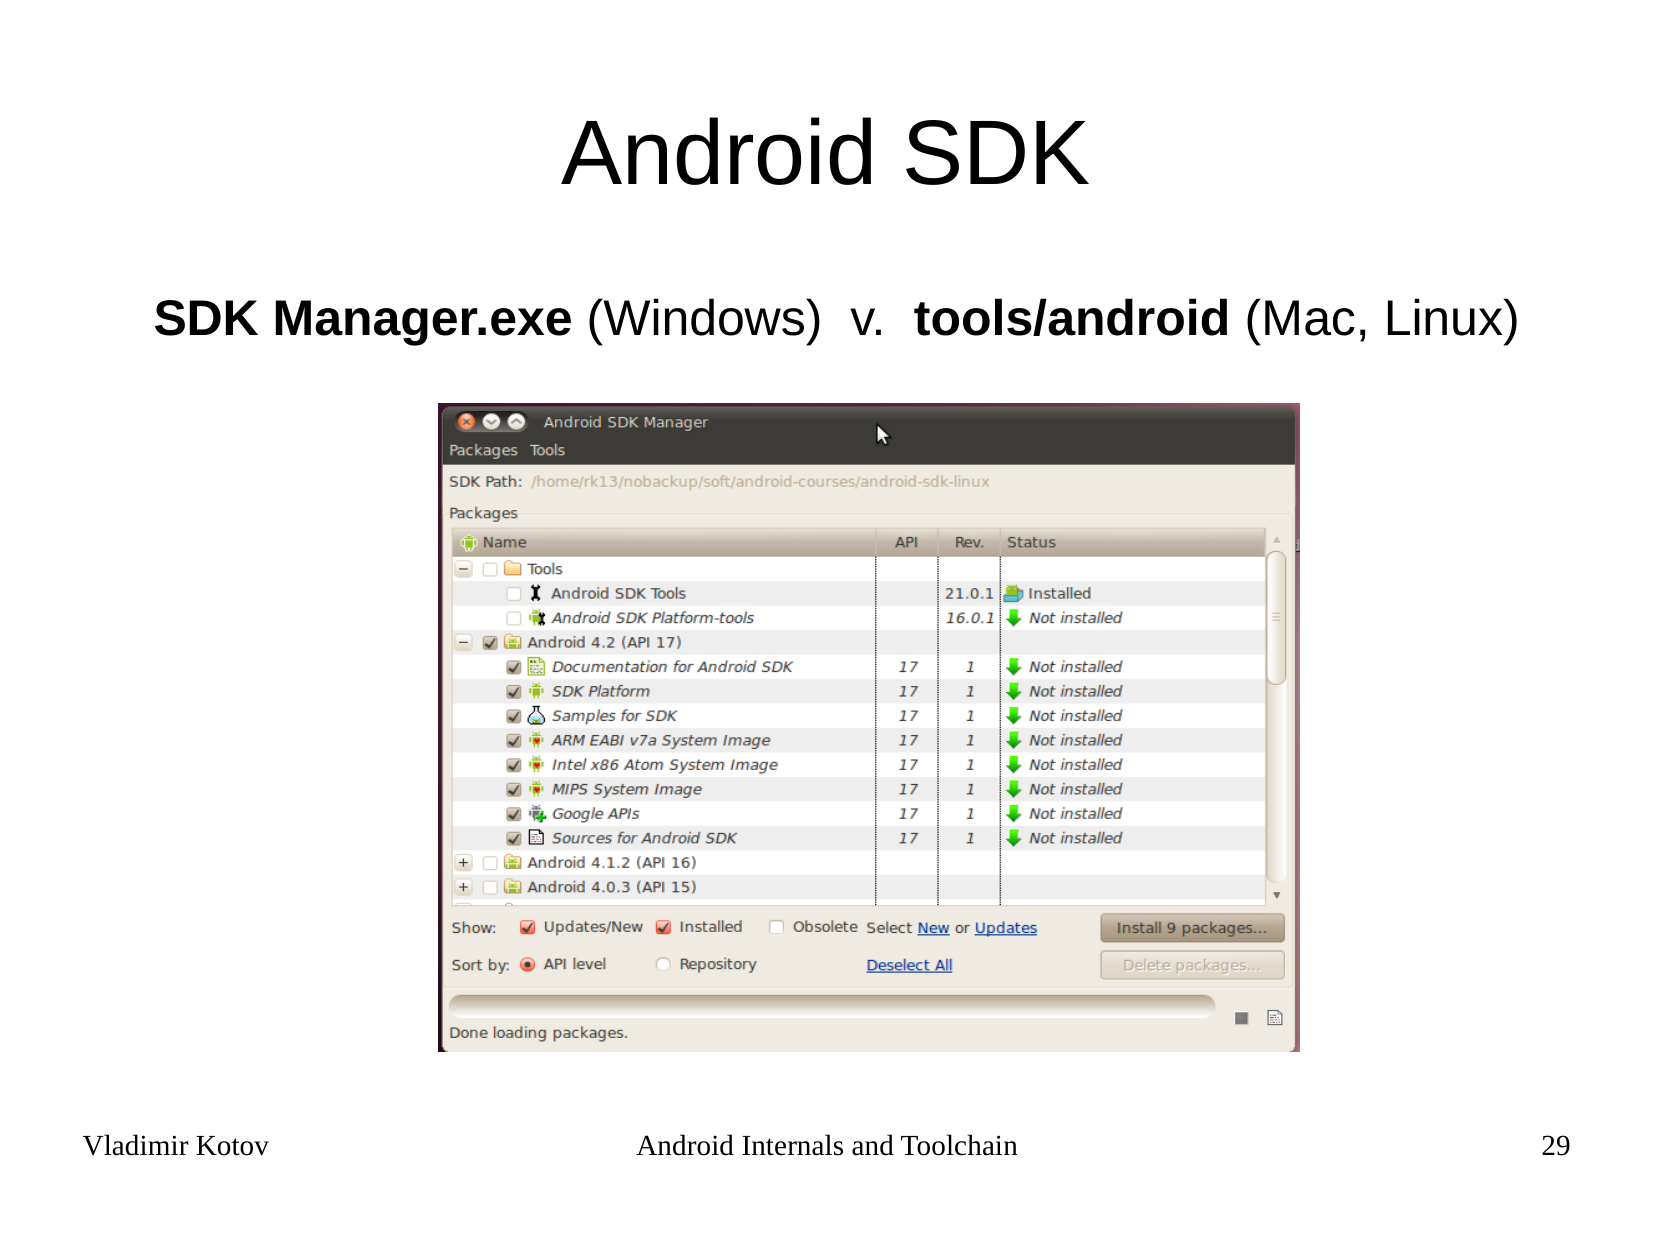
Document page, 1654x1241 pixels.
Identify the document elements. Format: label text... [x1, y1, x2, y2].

list SDK Manager.exe (Windows) v. tools/android (Mac, Linux) [82, 290, 1571, 394]
picture [438, 403, 1300, 1052]
title Android SDK [82, 49, 1571, 257]
